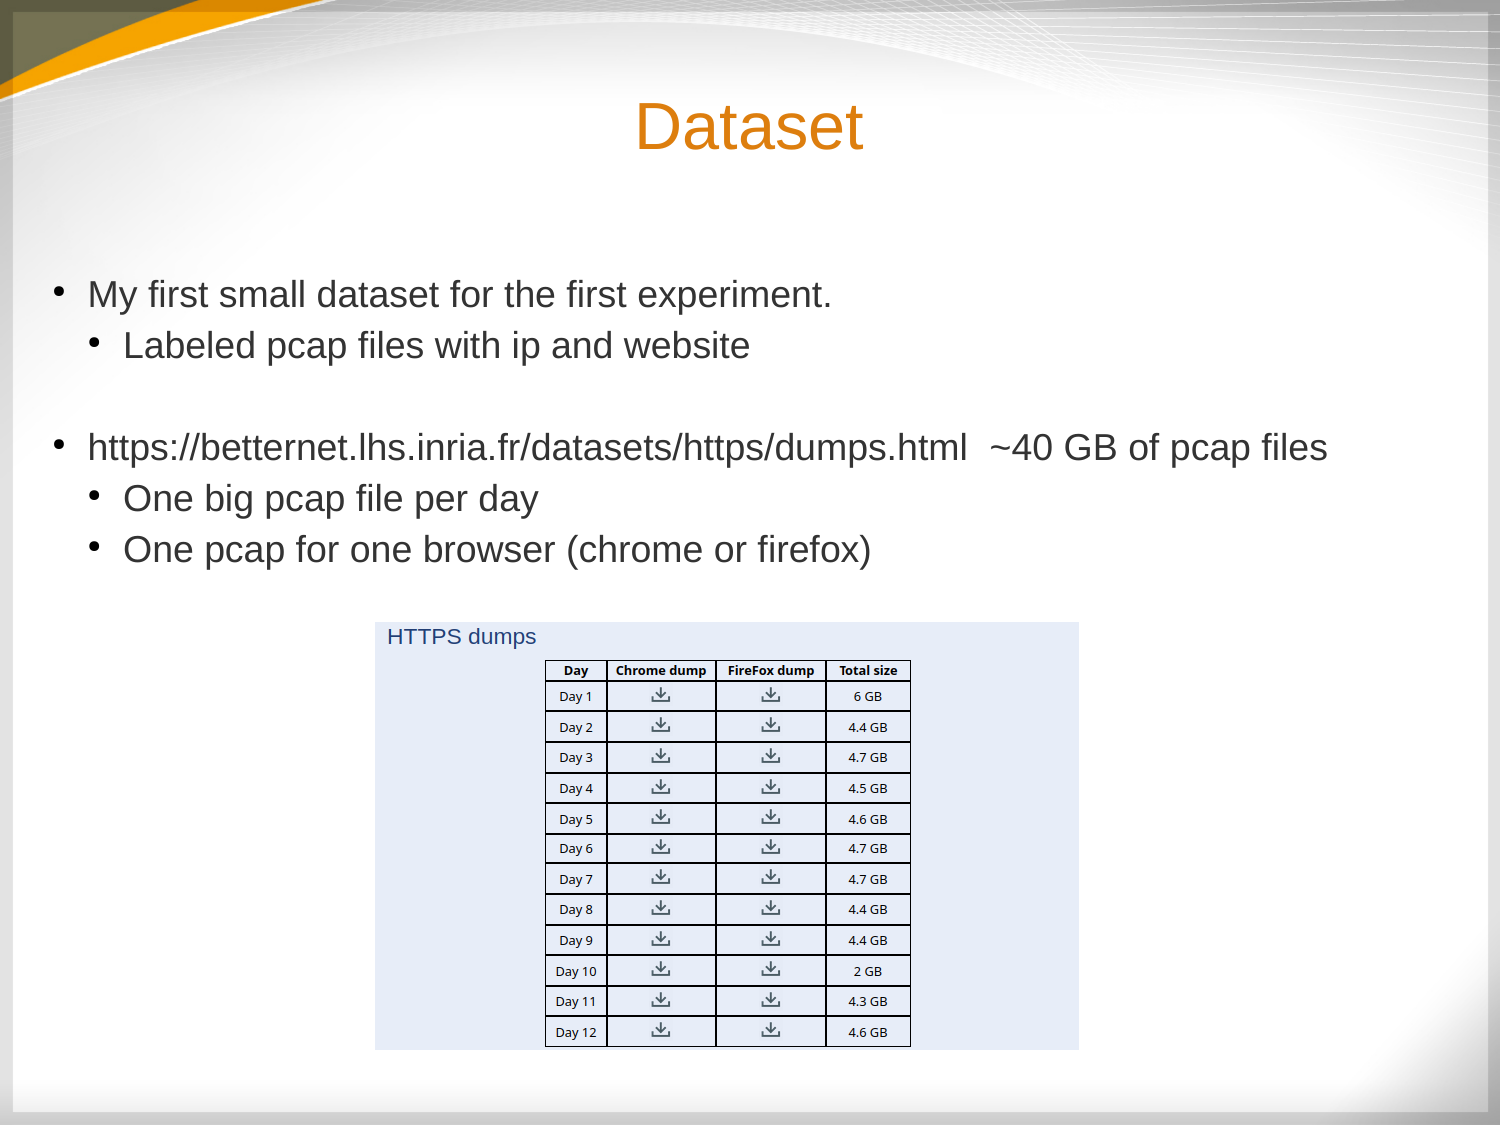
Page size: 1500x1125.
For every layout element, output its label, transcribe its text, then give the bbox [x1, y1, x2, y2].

picture [0, 0, 1500, 1125]
text_box My first small dataset for the first experiment. Labeled pcap files with ip and website https://betternet.lhs.inria.fr/datasets/https/dumps.html ~40 GB of pcap files One big pcap file per day One pcap for one browser (chrome or firefox) [37, 262, 1471, 629]
text_box Dataset [620, 74, 880, 171]
